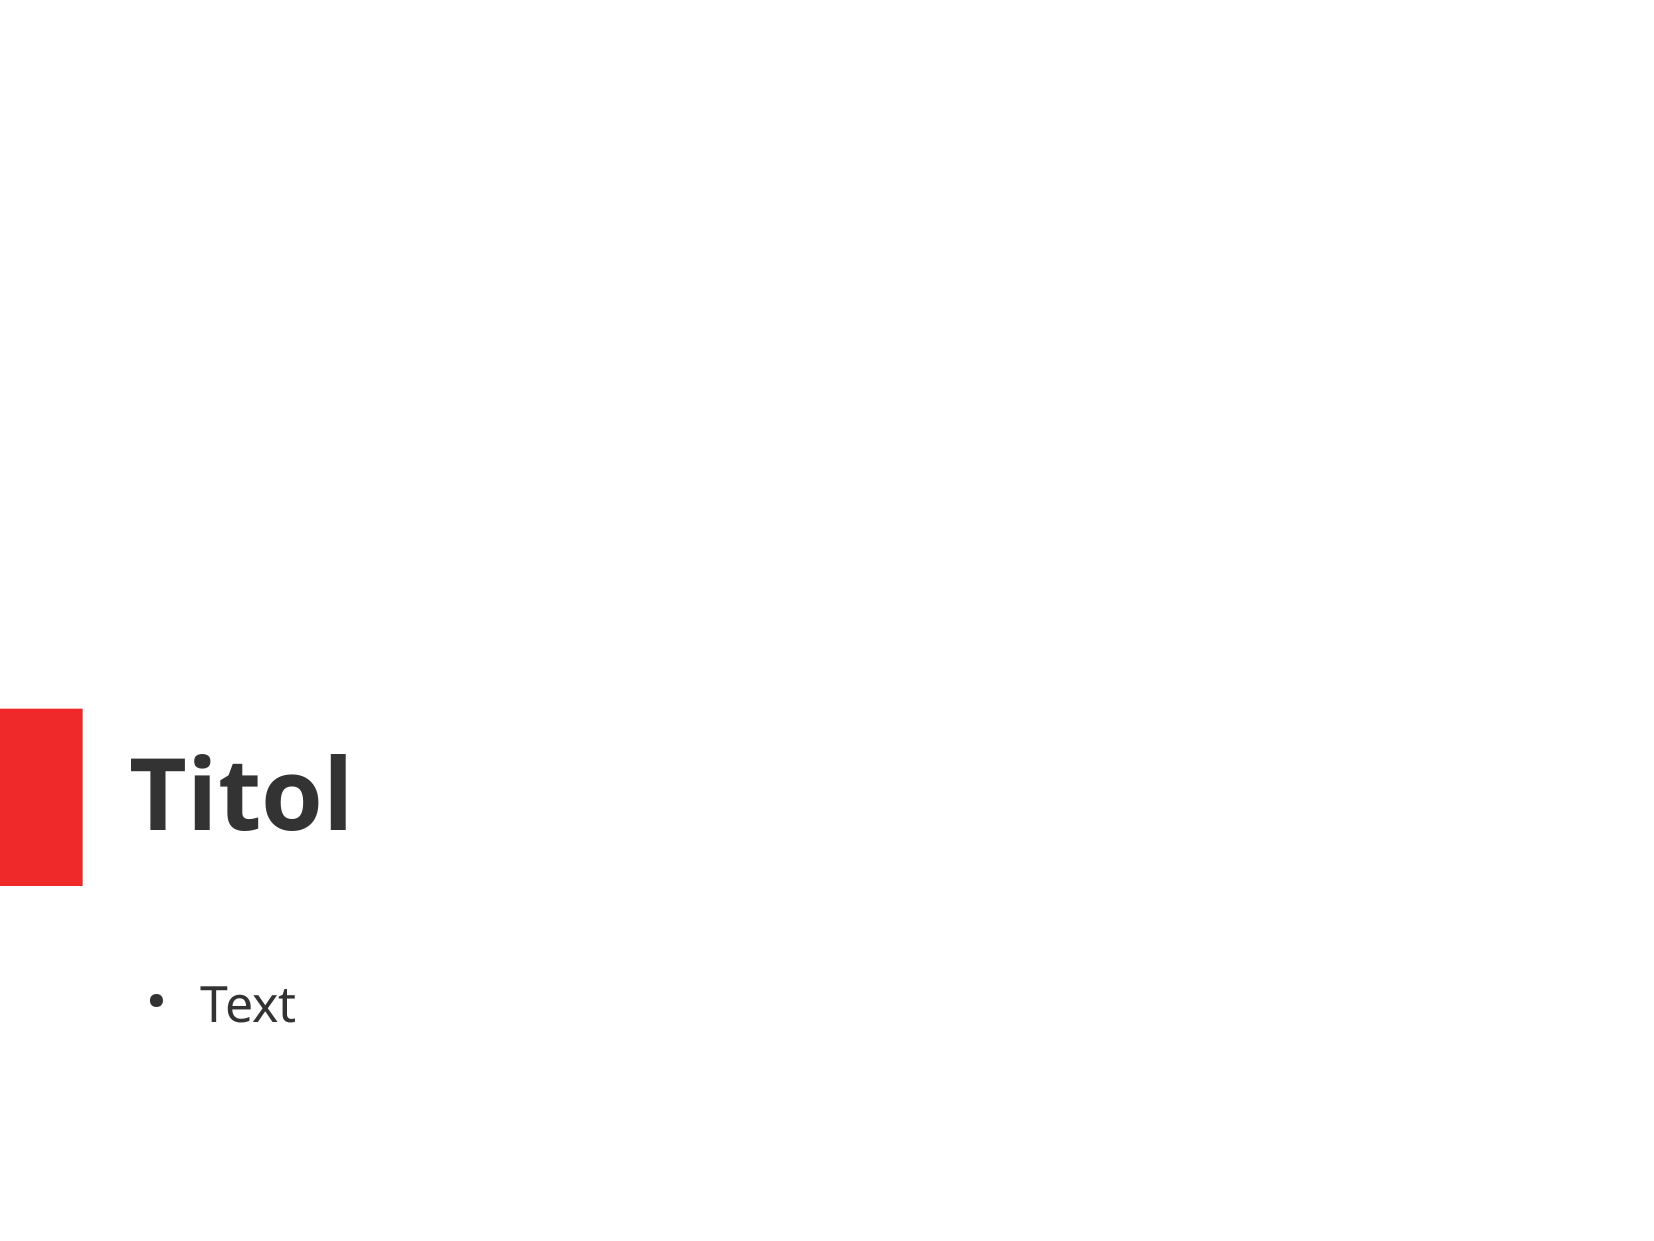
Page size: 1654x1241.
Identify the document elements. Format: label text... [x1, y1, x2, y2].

title Titol [129, 558, 1536, 968]
list Text [129, 968, 1536, 1130]
